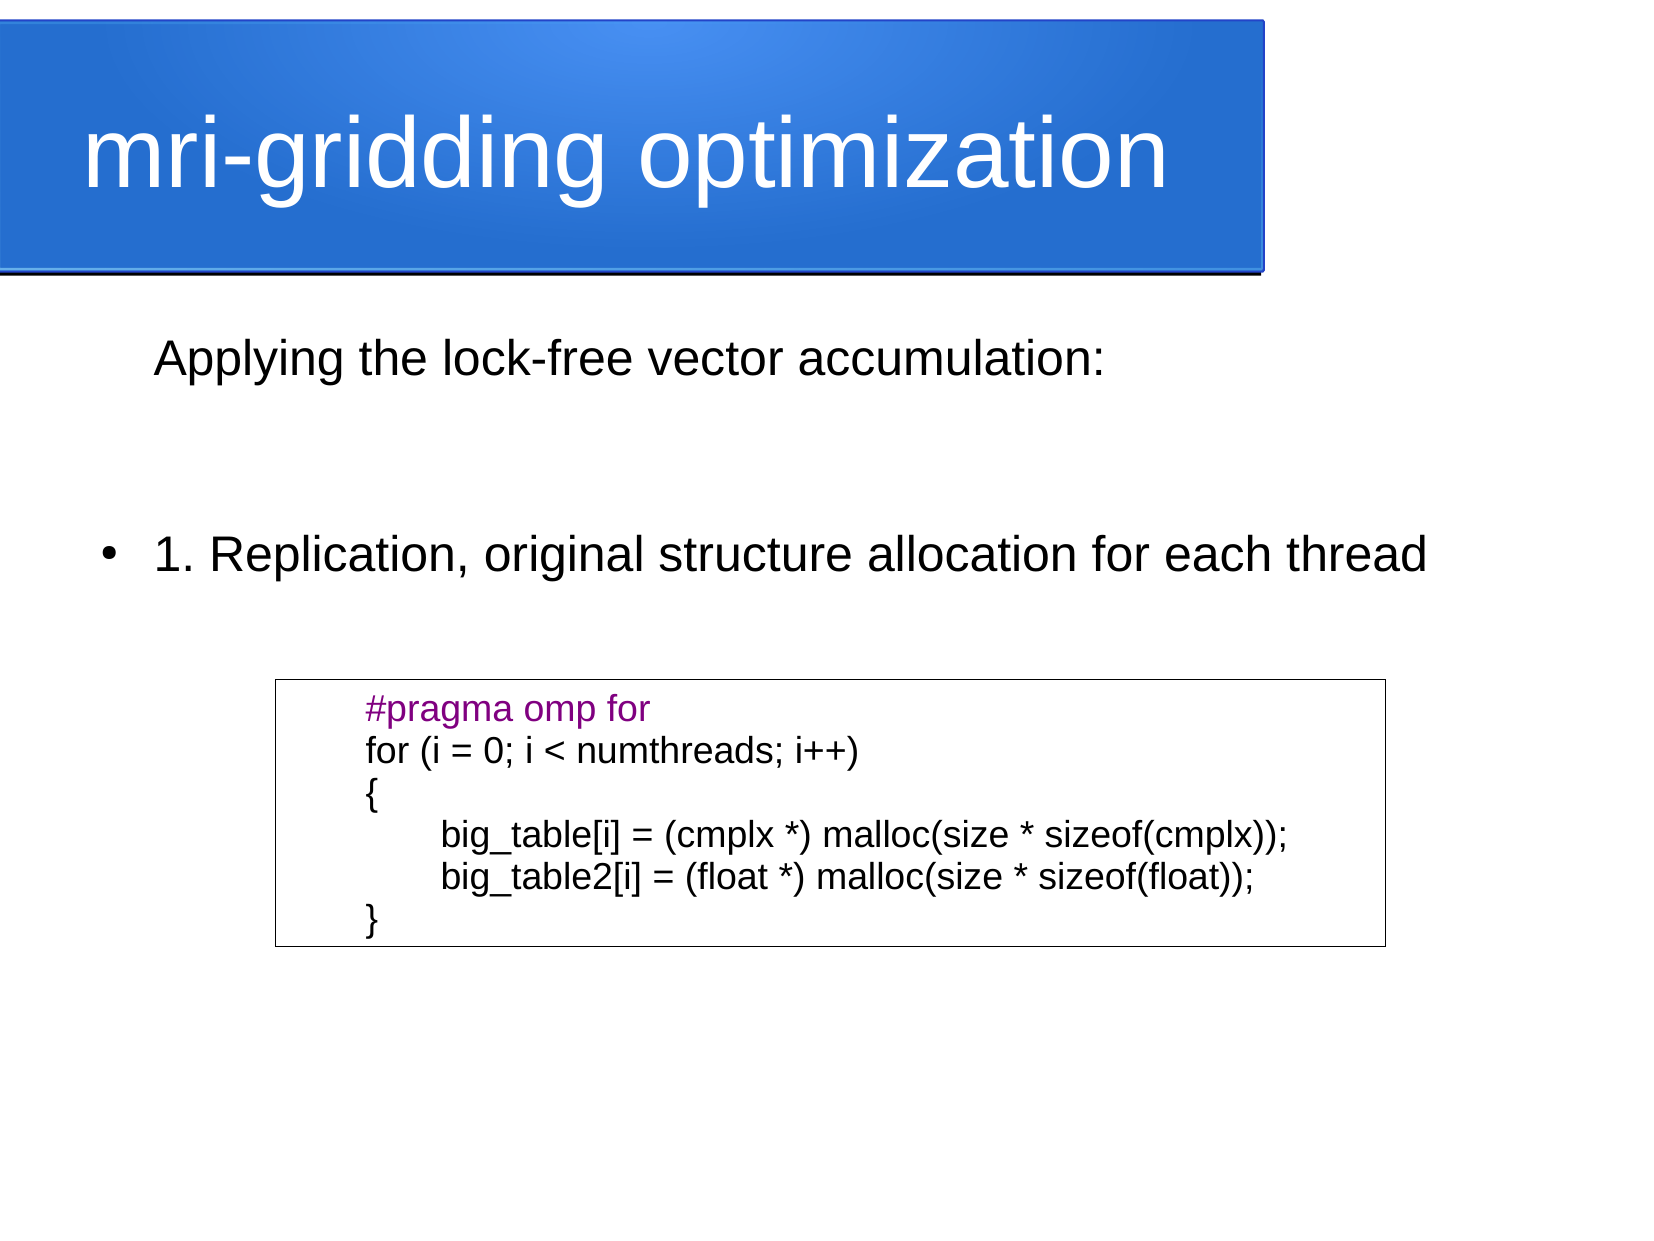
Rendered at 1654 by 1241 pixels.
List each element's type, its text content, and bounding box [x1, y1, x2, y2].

text_box #pragma omp for for (i = 0; i < numthreads; i++) { big_table[i] = (cmplx *) malloc(size * sizeof(cmplx)); big_table2[i] = (float *) malloc(size * sizeof(float)); } [275, 679, 1386, 947]
list Applying the lock-free vector accumulation: 1. Replication, original structure allocation for each thread [82, 330, 1538, 1050]
title mri-gridding optimization [82, 49, 1250, 257]
